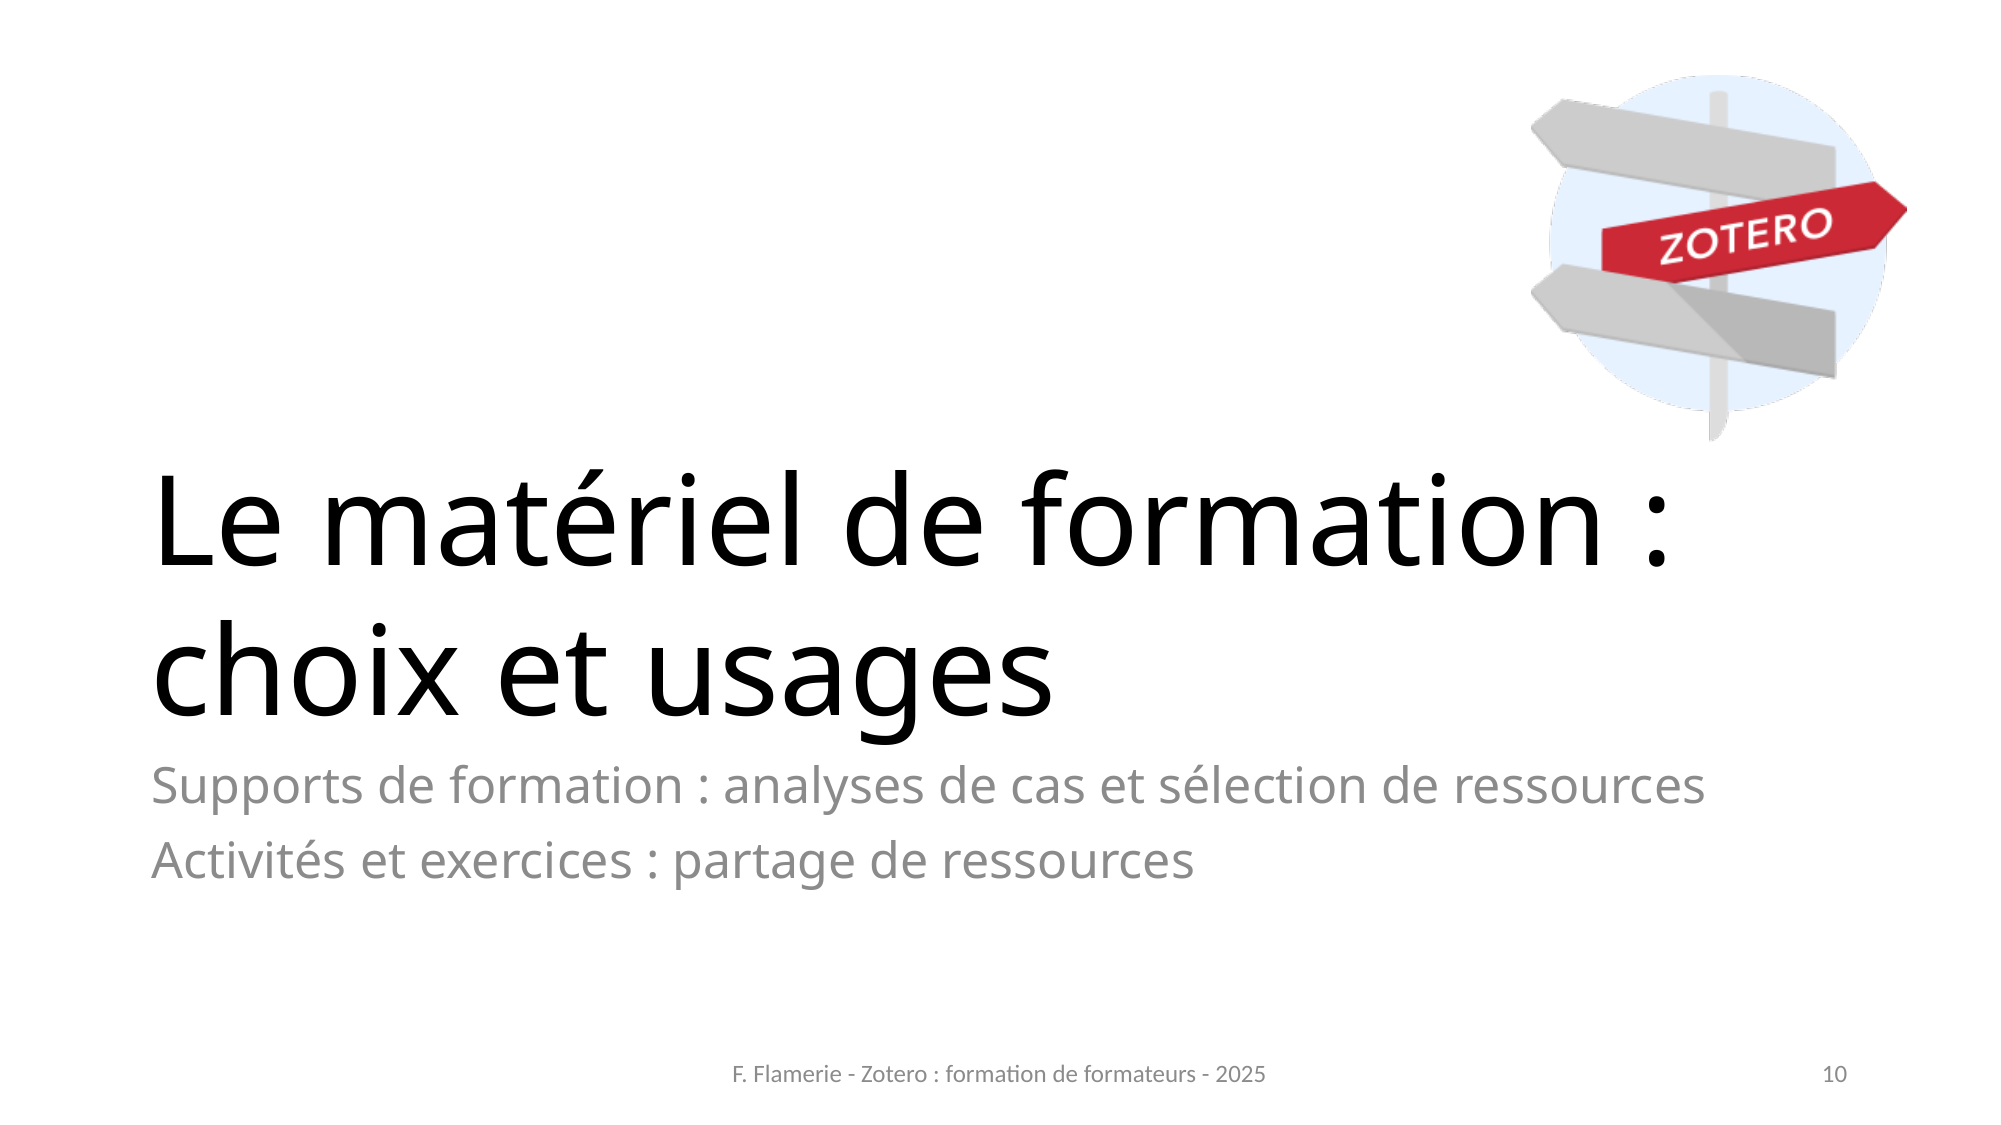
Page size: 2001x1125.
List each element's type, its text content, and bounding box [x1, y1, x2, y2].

list Supports de formation : analyses de cas et sélection de ressources Activités et exercices : partage de ressources [136, 752, 1862, 999]
picture [1531, 75, 1907, 442]
title Le matériel de formation : choix et usages [135, 280, 1861, 749]
